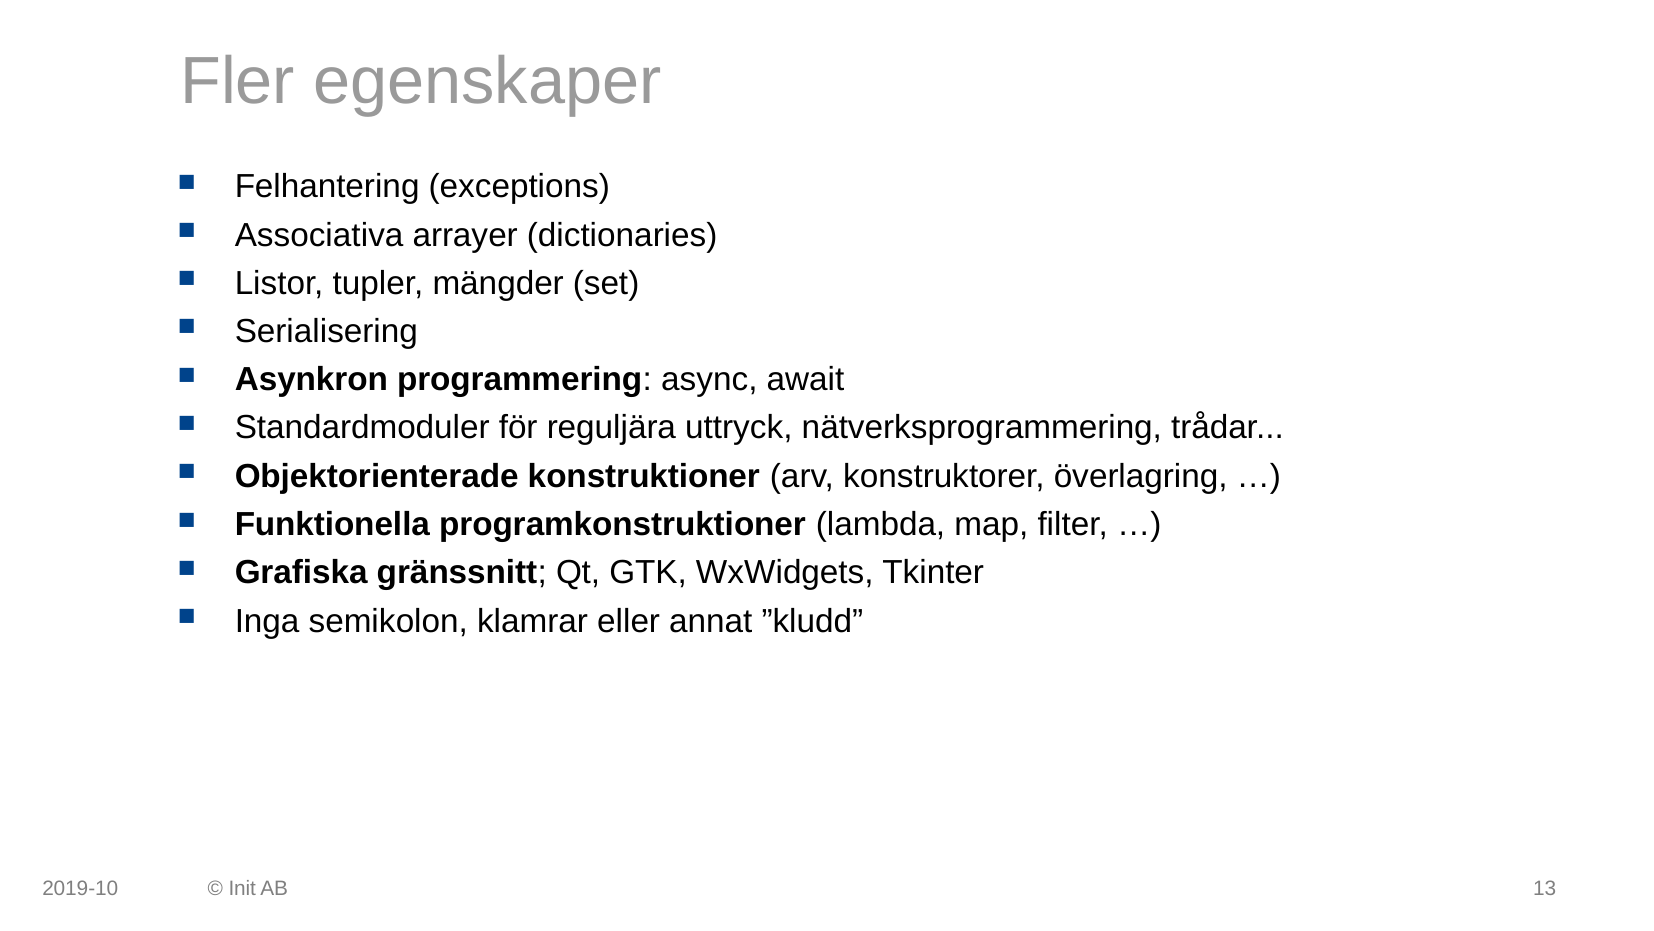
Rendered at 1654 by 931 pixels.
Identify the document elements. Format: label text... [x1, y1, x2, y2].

text_box 2019-10 [27, 857, 166, 908]
text_box Felhantering (exceptions) Associativa arrayer (dictionaries) Listor, tupler, mängder (set) Serialisering Asynkron programmering: async, await Standardmoduler för reguljära uttryck, nätverksprogrammering, trådar... Objektorienterade konstruktioner (arv, konstruktorer, överlagring, …) Funktionella programkonstruktioner (lambda, map, filter, …) Grafiska gränssnitt; Qt, GTK, WxWidgets, Tkinter Inga semikolon, klamrar eller annat ”kludd” [165, 156, 1489, 796]
text_box <nummer> [1488, 857, 1571, 908]
text_box © Init AB [192, 857, 1461, 908]
text_box Fler egenskaper [165, 0, 1489, 125]
